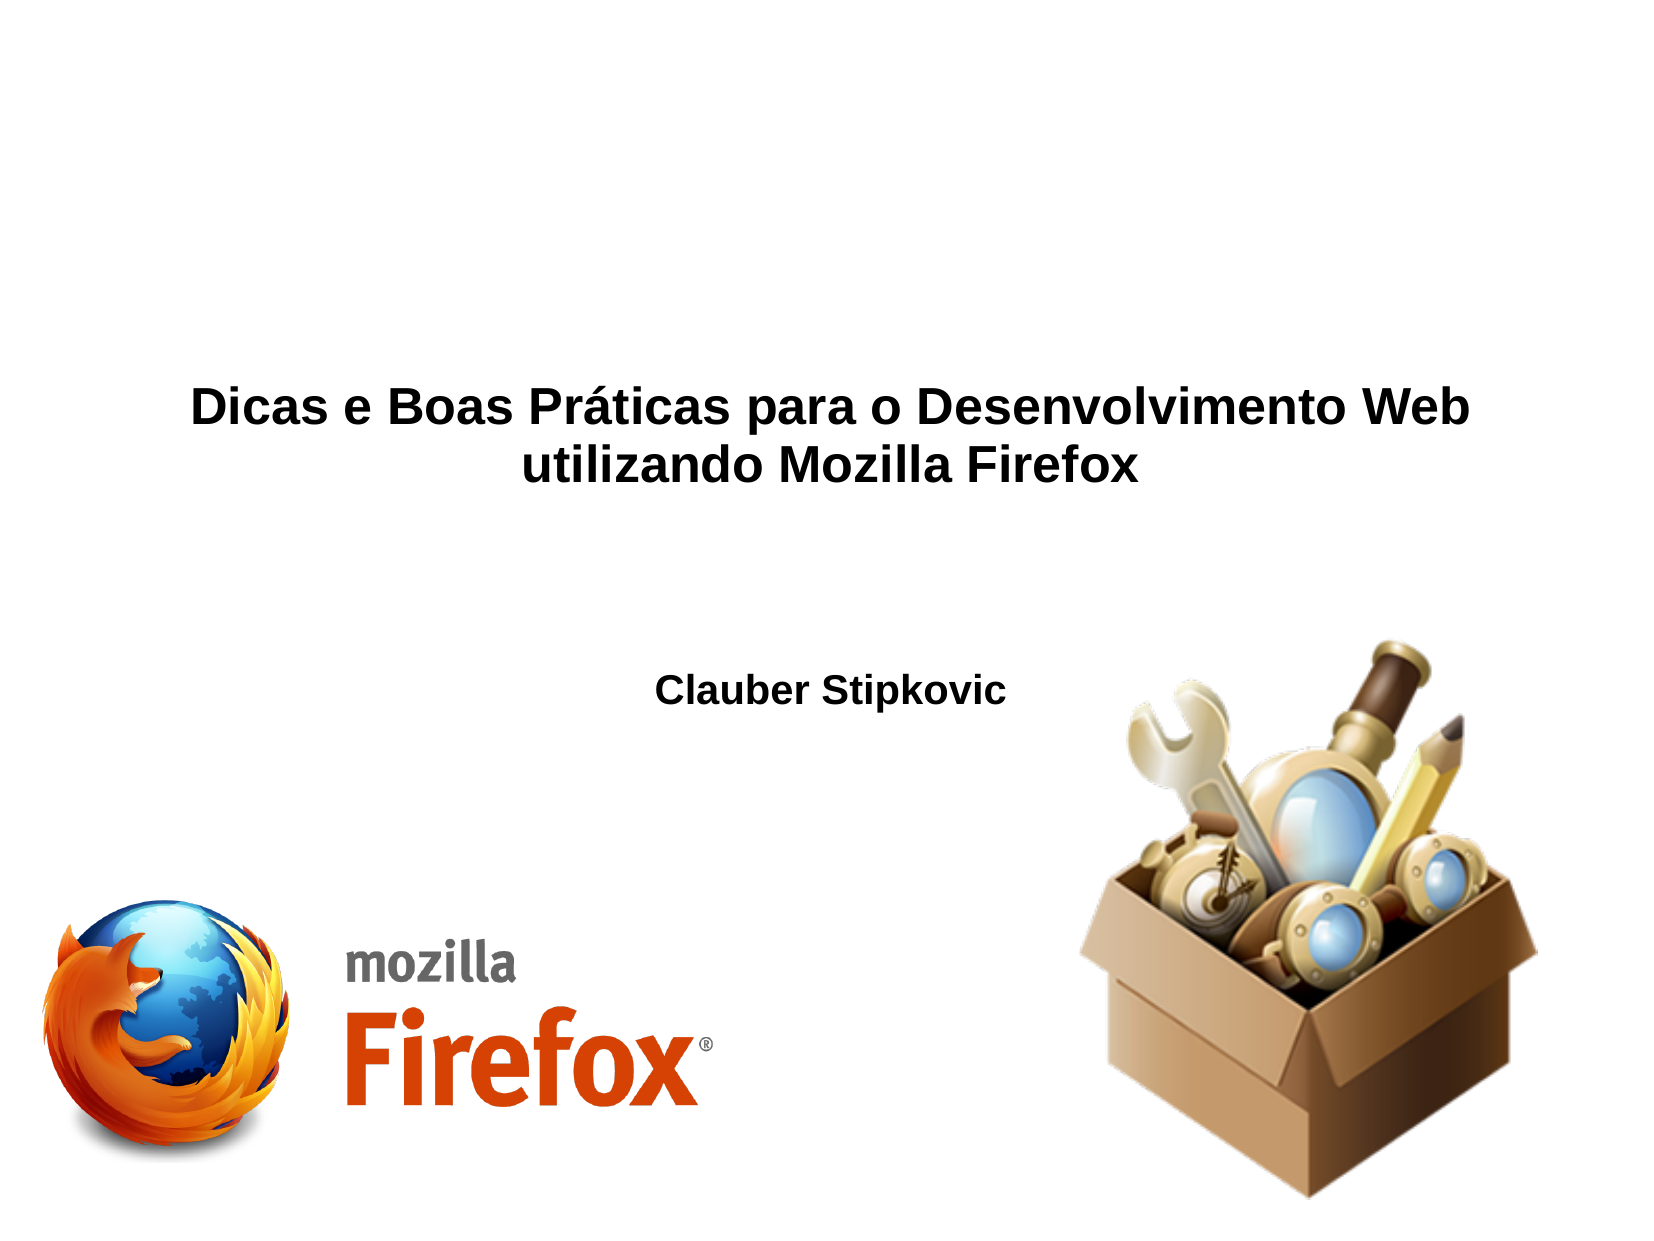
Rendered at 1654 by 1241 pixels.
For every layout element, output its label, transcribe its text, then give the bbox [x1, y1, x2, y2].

picture [1079, 637, 1538, 1201]
picture [37, 899, 713, 1163]
subtitle Dicas e Boas Práticas para o Desenvolvimento Web utilizando Mozilla Firefox Clauber Stipkovic [86, 228, 1576, 863]
